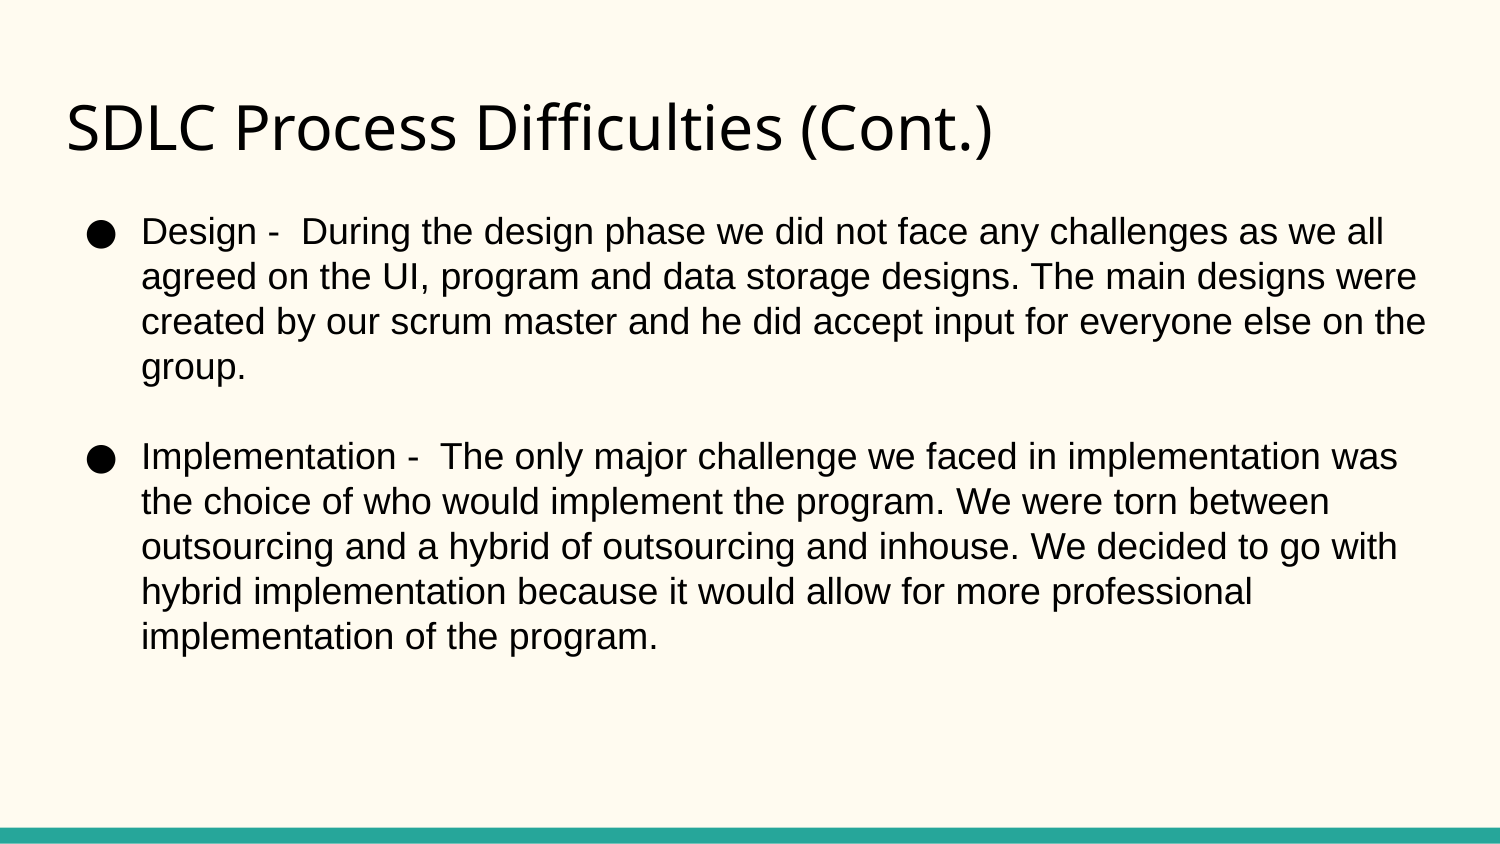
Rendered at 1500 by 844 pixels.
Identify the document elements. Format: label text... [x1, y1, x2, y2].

title SDLC Process Difficulties (Cont.) [51, 72, 1449, 174]
list Design - During the design phase we did not face any challenges as we all agreed on the UI, program and data storage designs. The main designs were created by our scrum master and he did accept input for everyone else on the group. Implementation - The only major challenge we faced in implementation was the choice of who would implement the program. We were torn between outsourcing and a hybrid of outsourcing and inhouse. We decided to go with hybrid implementation because it would allow for more professional implementation of the program. [51, 192, 1449, 750]
